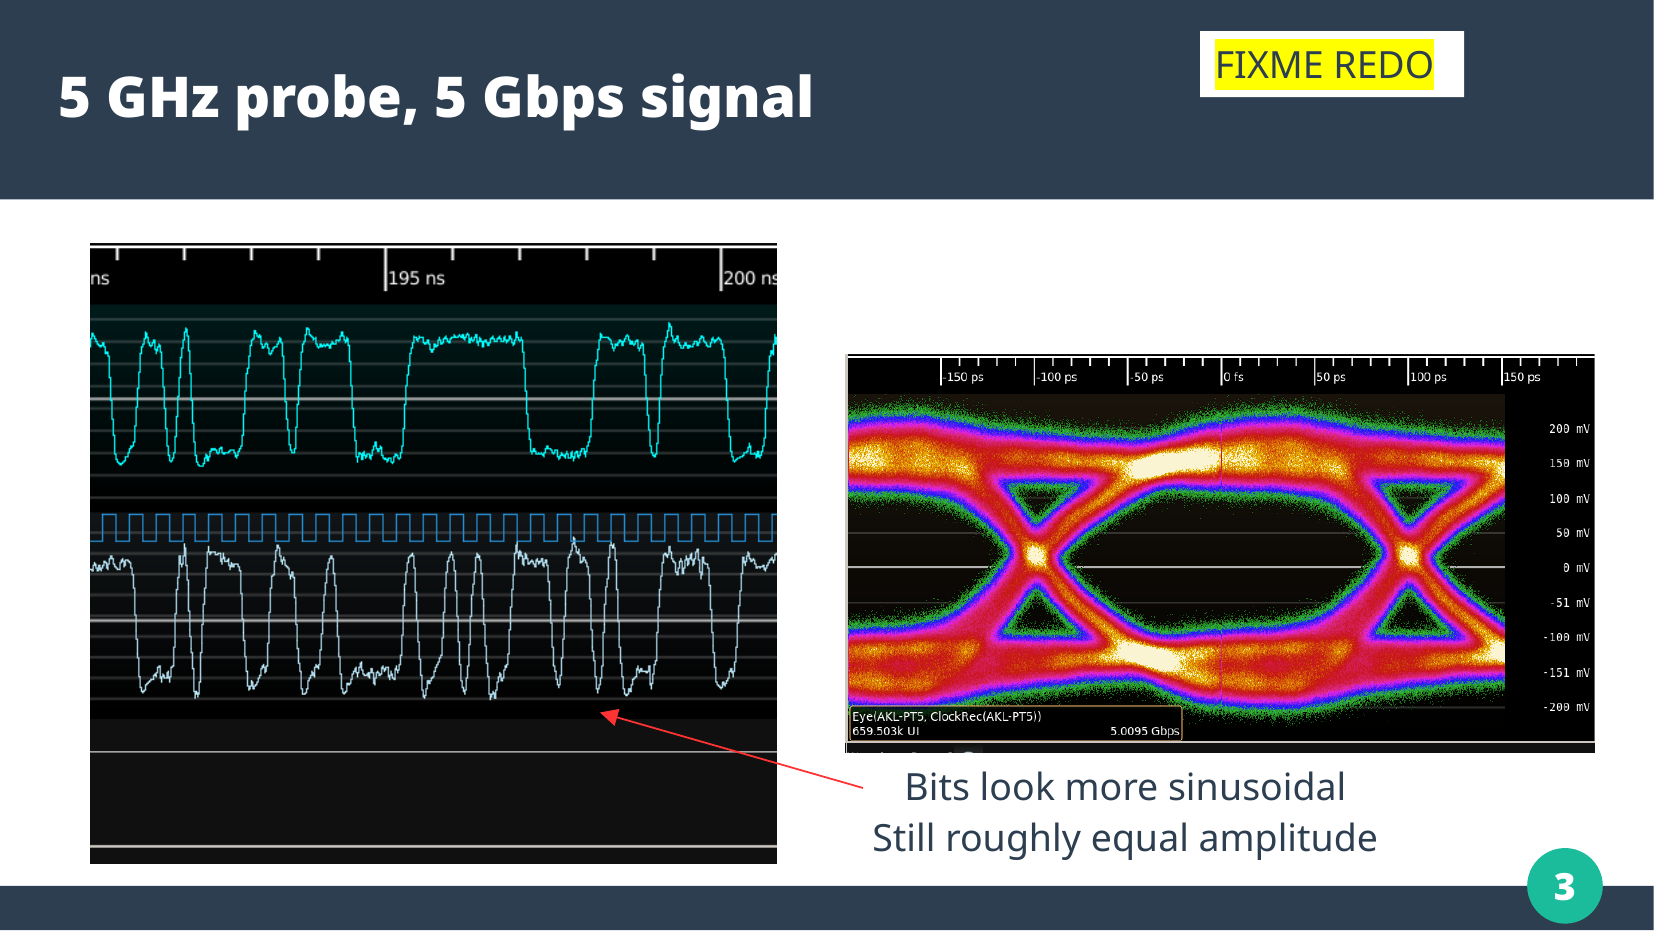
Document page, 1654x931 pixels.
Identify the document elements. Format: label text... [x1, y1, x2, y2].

picture [845, 354, 1595, 753]
title 5 GHz probe, 5 Gbps signal [59, 37, 1595, 155]
picture [90, 243, 777, 864]
text_box Bits look more sinusoidal Still roughly equal amplitude [857, 760, 1429, 863]
text_box FIXME REDO [1200, 34, 1465, 94]
